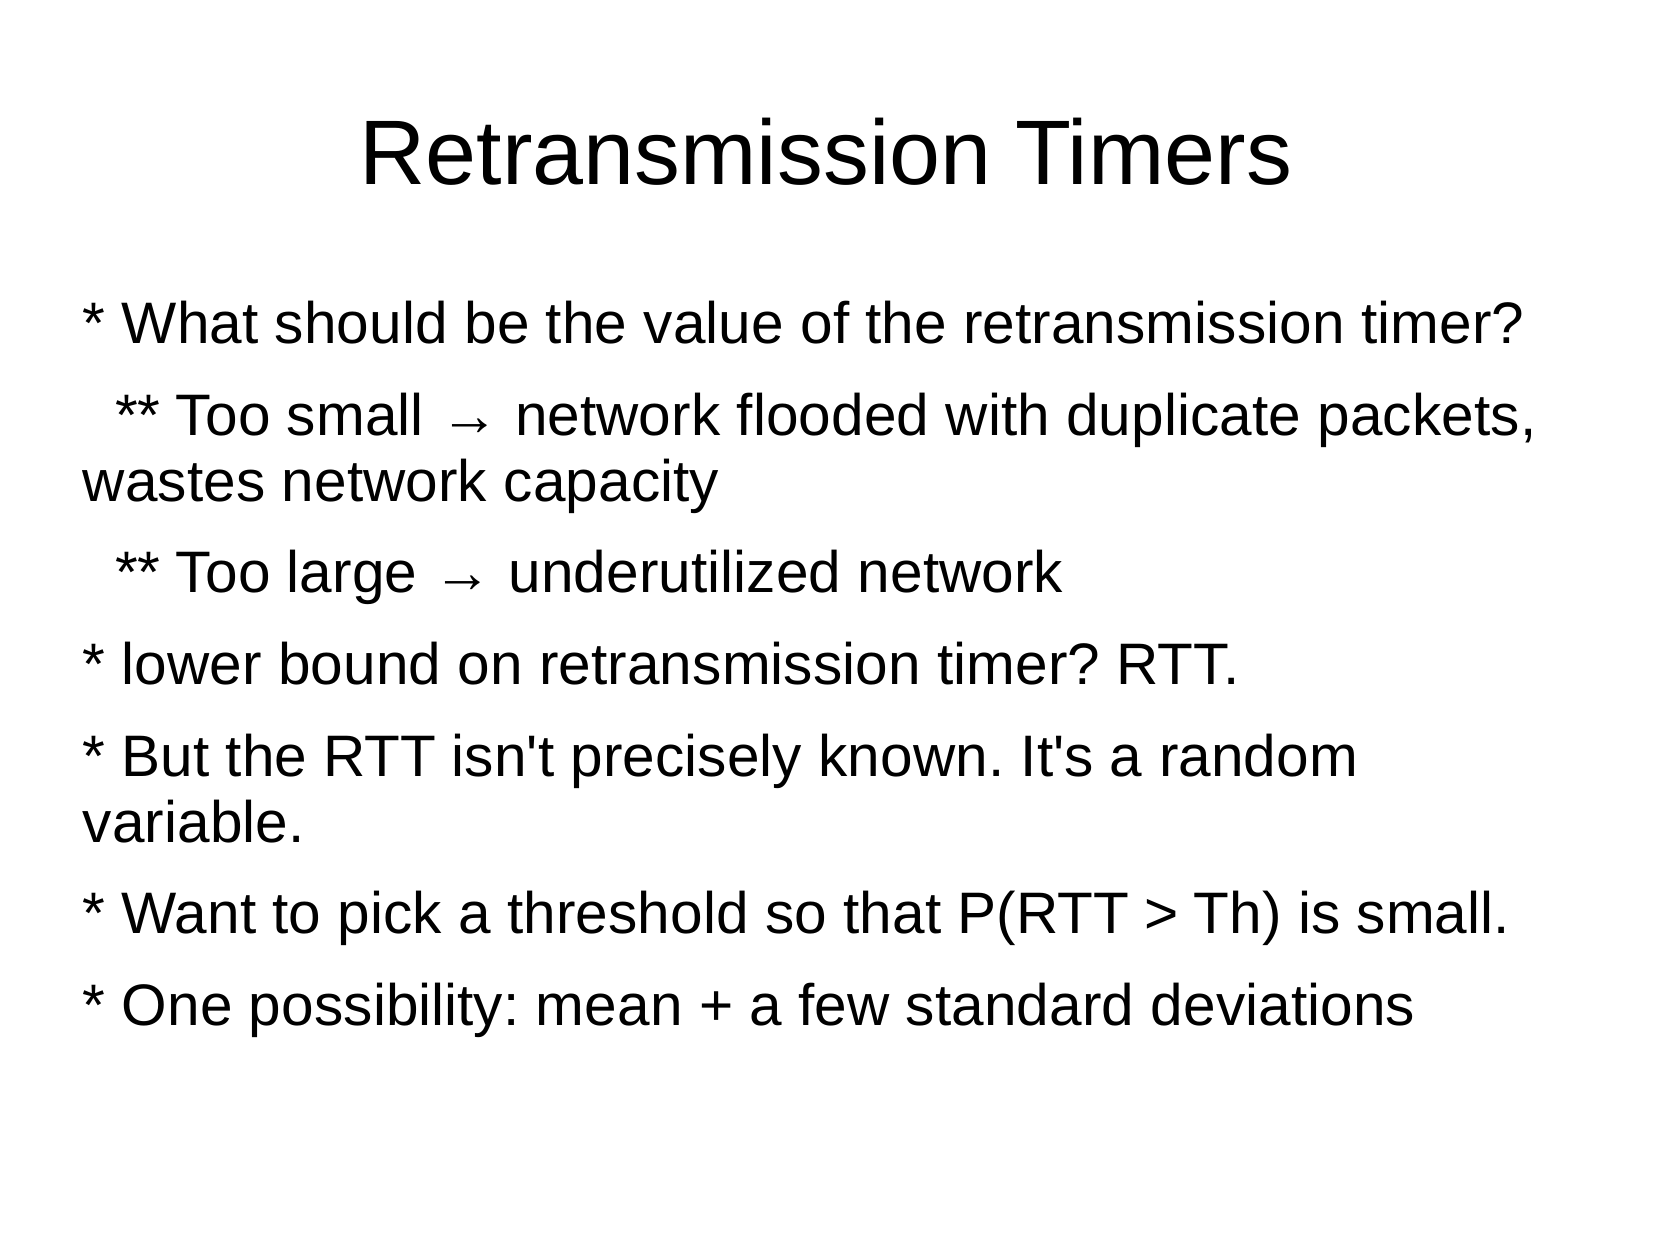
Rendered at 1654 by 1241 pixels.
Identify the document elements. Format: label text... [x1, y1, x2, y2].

list * What should be the value of the retransmission timer? ** Too small → network flooded with duplicate packets, wastes network capacity ** Too large → underutilized network * lower bound on retransmission timer? RTT. * But the RTT isn't precisely known. It's a random variable. * Want to pick a threshold so that P(RTT > Th) is small. * One possibility: mean + a few standard deviations [82, 290, 1571, 1126]
title Retransmission Timers [82, 49, 1571, 257]
